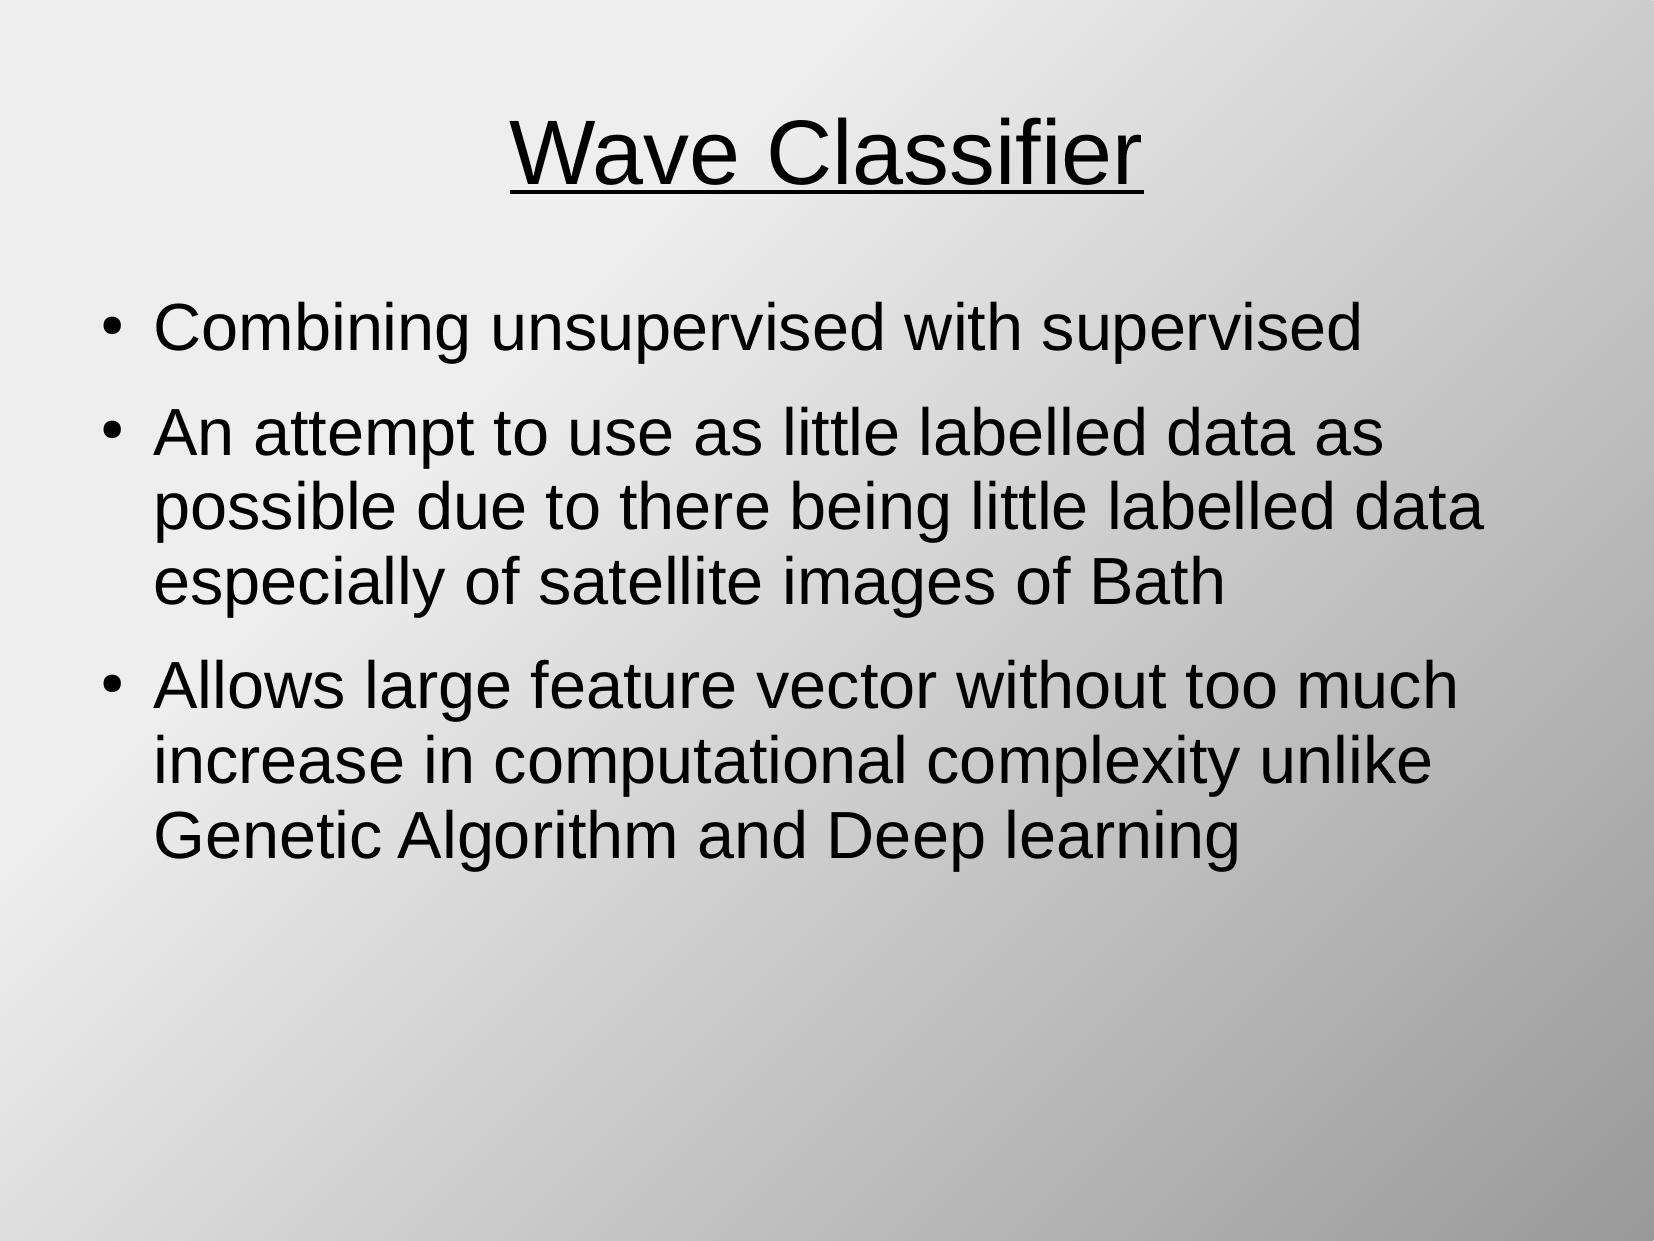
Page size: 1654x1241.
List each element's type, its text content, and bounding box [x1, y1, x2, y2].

title Wave Classifier [82, 49, 1571, 257]
list Combining unsupervised with supervised An attempt to use as little labelled data as possible due to there being little labelled data especially of satellite images of Bath Allows large feature vector without too much increase in computational complexity unlike Genetic Algorithm and Deep learning [82, 290, 1571, 1109]
